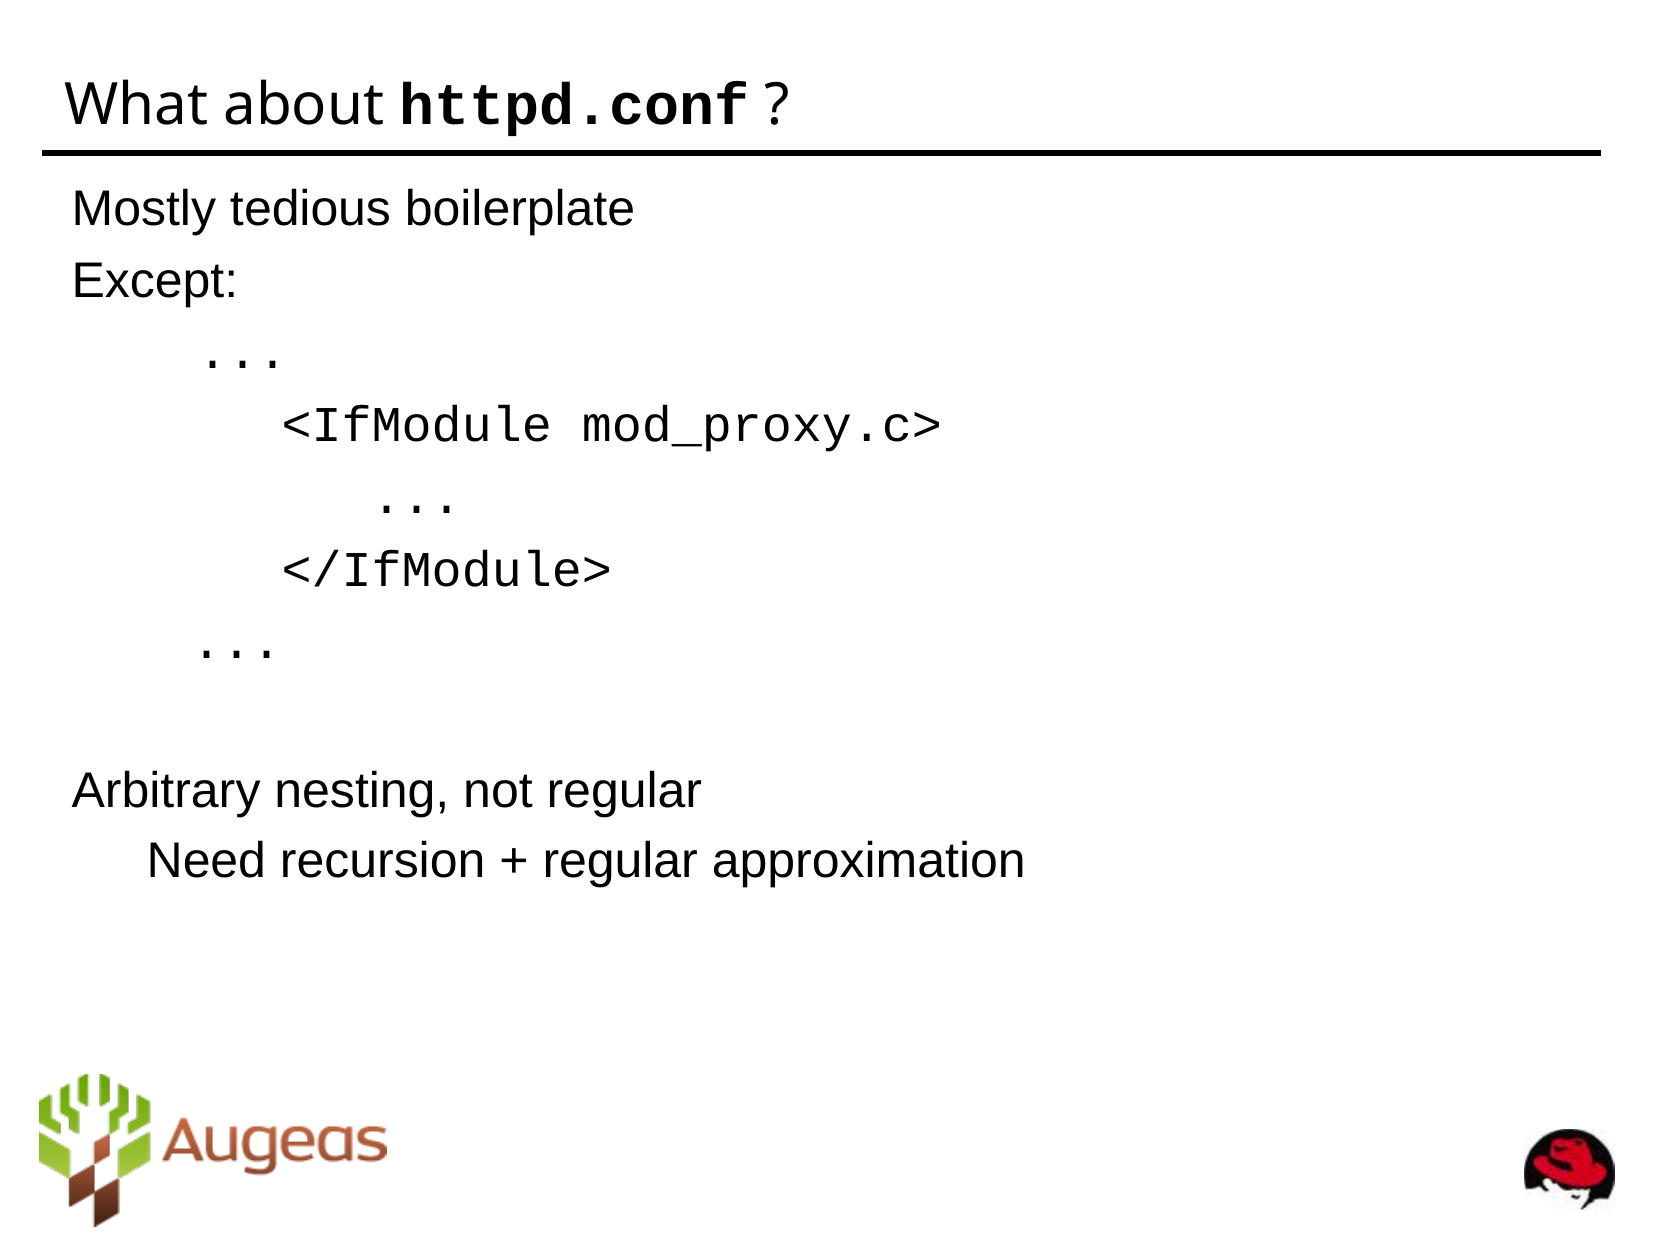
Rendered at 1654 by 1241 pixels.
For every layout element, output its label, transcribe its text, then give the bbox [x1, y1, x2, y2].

picture [39, 1074, 387, 1227]
title What about httpd.conf ? [64, 42, 1496, 161]
picture [1524, 1129, 1615, 1220]
list Mostly tedious boilerplate Except: ... <IfModule mod_proxy.c> ... </IfModule> ... Arbitrary nesting, not regular Need recursion + regular approximation [71, 180, 1495, 1089]
